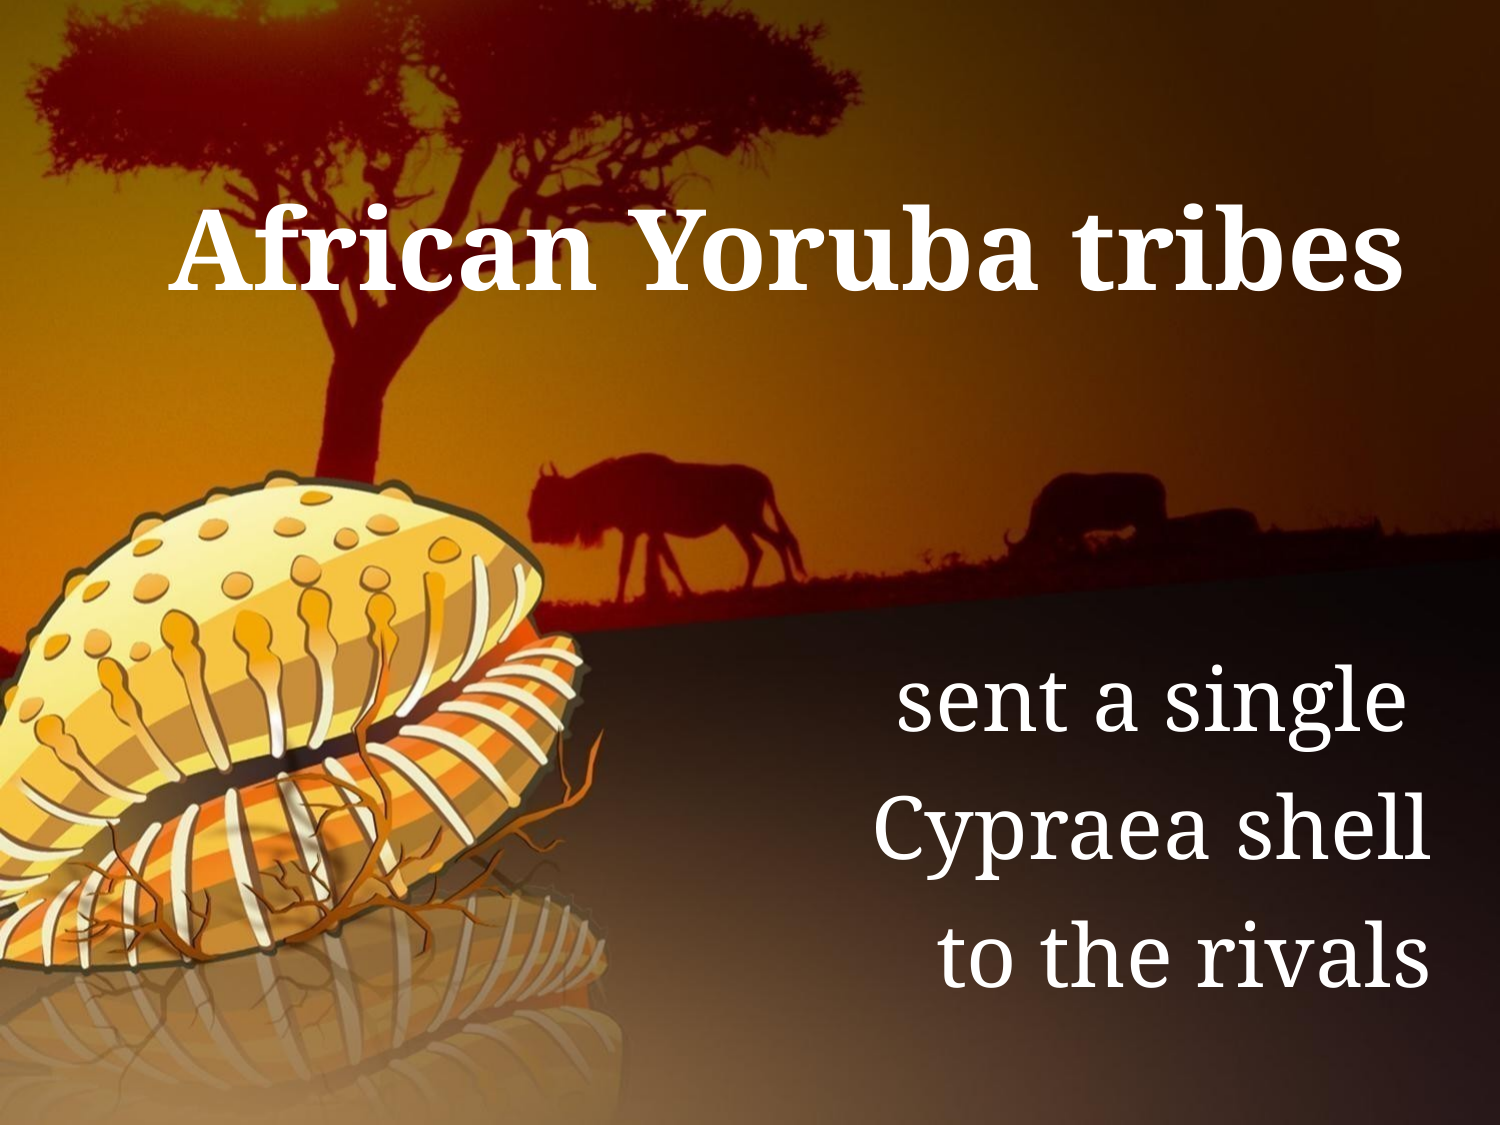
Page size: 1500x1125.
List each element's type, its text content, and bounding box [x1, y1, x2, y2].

title African Yoruba tribes [79, 195, 1423, 479]
list sent a single Cypraea shell to the rivals [643, 637, 1447, 1035]
picture [0, 0, 1500, 1125]
